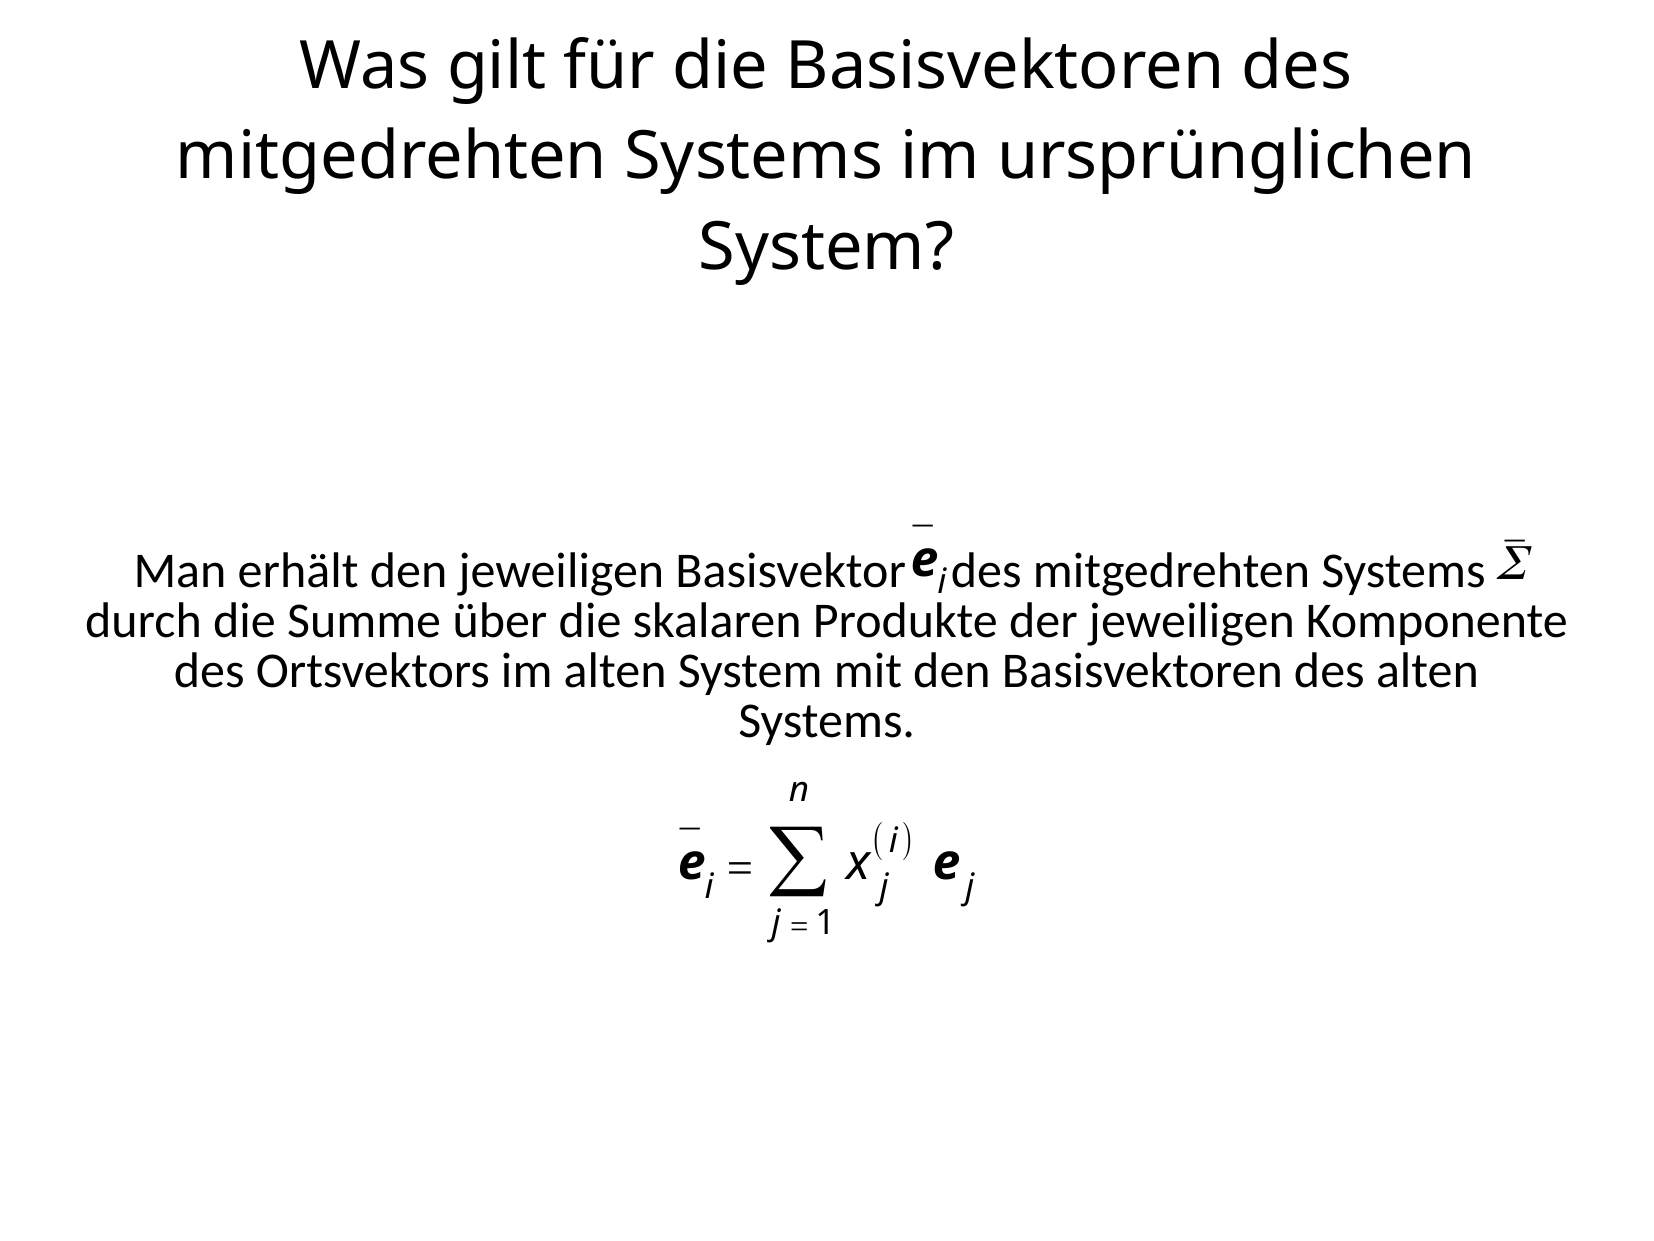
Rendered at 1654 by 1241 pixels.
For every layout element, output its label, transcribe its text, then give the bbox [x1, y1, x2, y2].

title Was gilt für die Basisvektoren des mitgedrehten Systems im ursprünglichen System? [82, 49, 1571, 257]
chart [671, 768, 982, 944]
chart [1488, 536, 1543, 581]
chart [904, 522, 954, 604]
subtitle Man erhält den jeweiligen Basisvektor des mitgedrehten Systems durch die Summe über die skalaren Produkte der jeweiligen Komponente des Ortsvektors im alten System mit den Basisvektoren des alten Systems. [82, 290, 1571, 1010]
